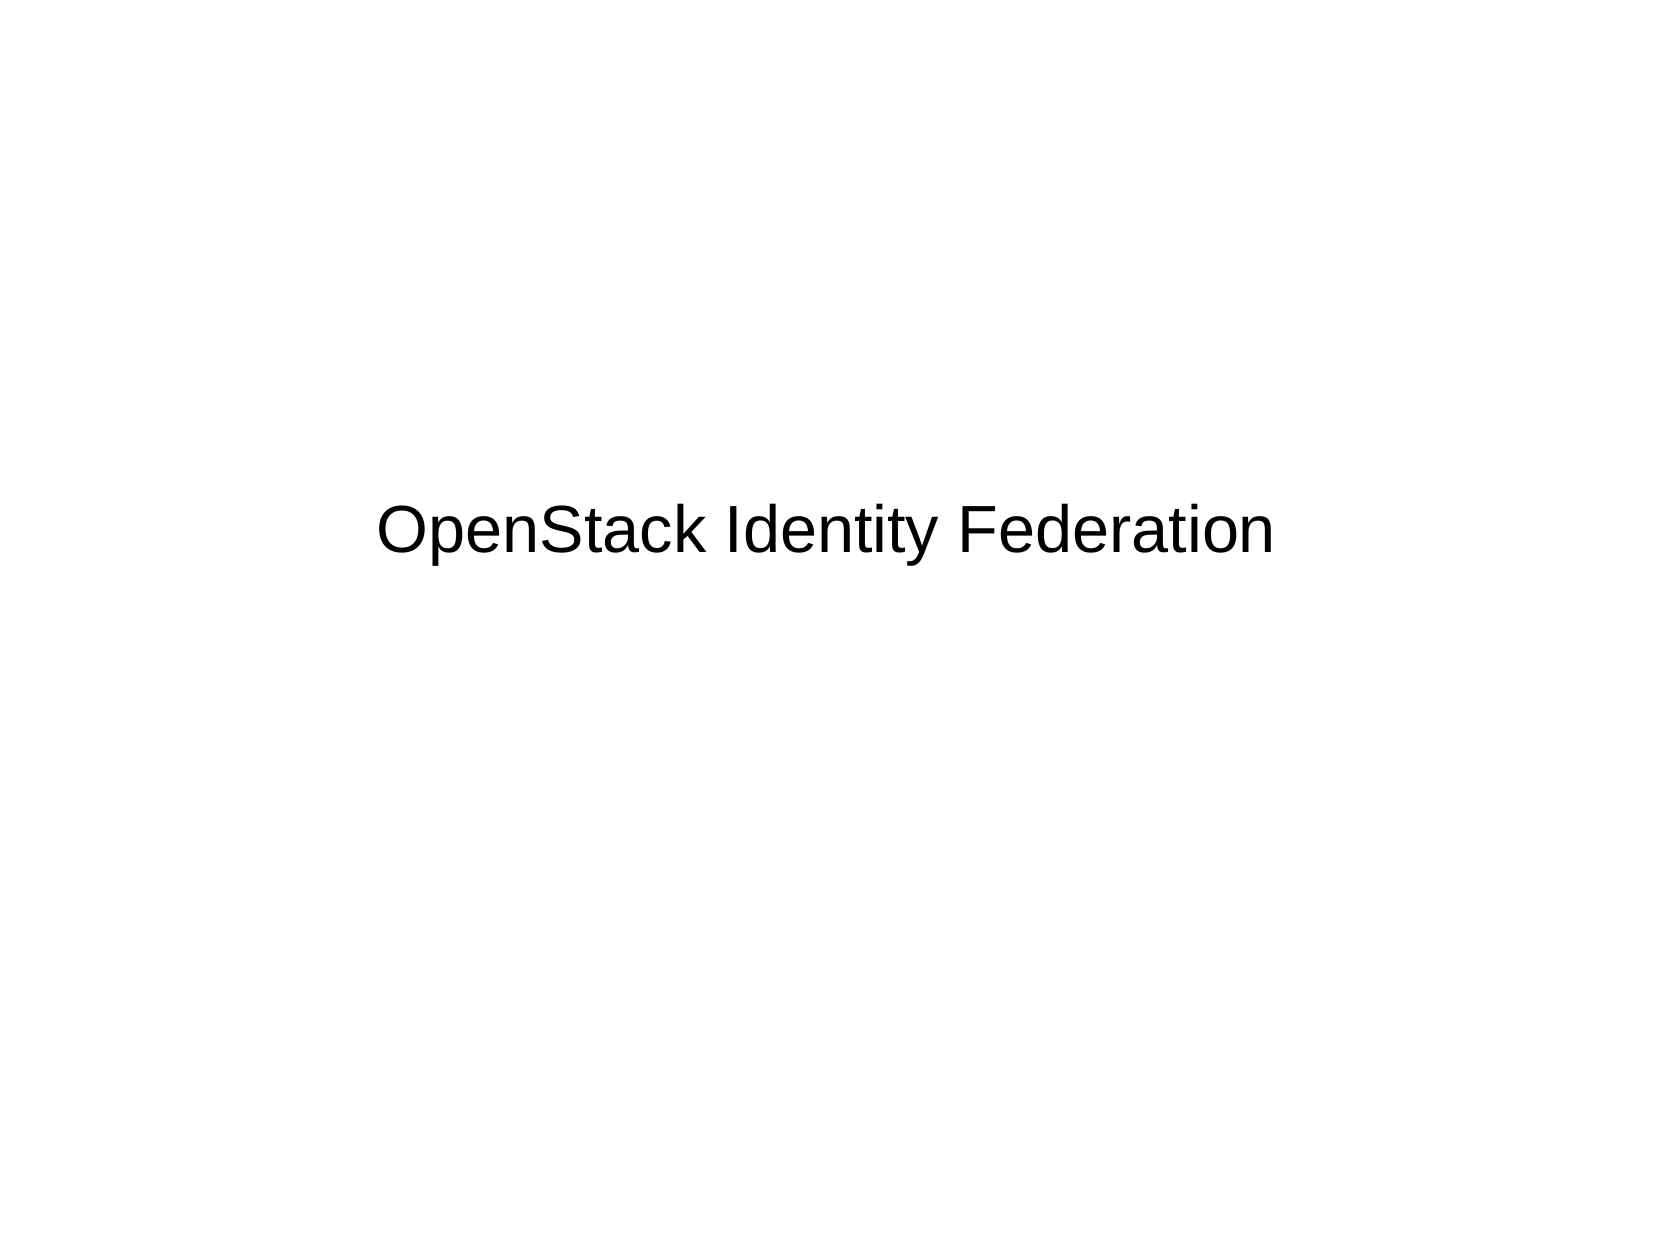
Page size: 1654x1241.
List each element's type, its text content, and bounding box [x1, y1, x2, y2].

subtitle OpenStack Identity Federation [82, 49, 1571, 1010]
